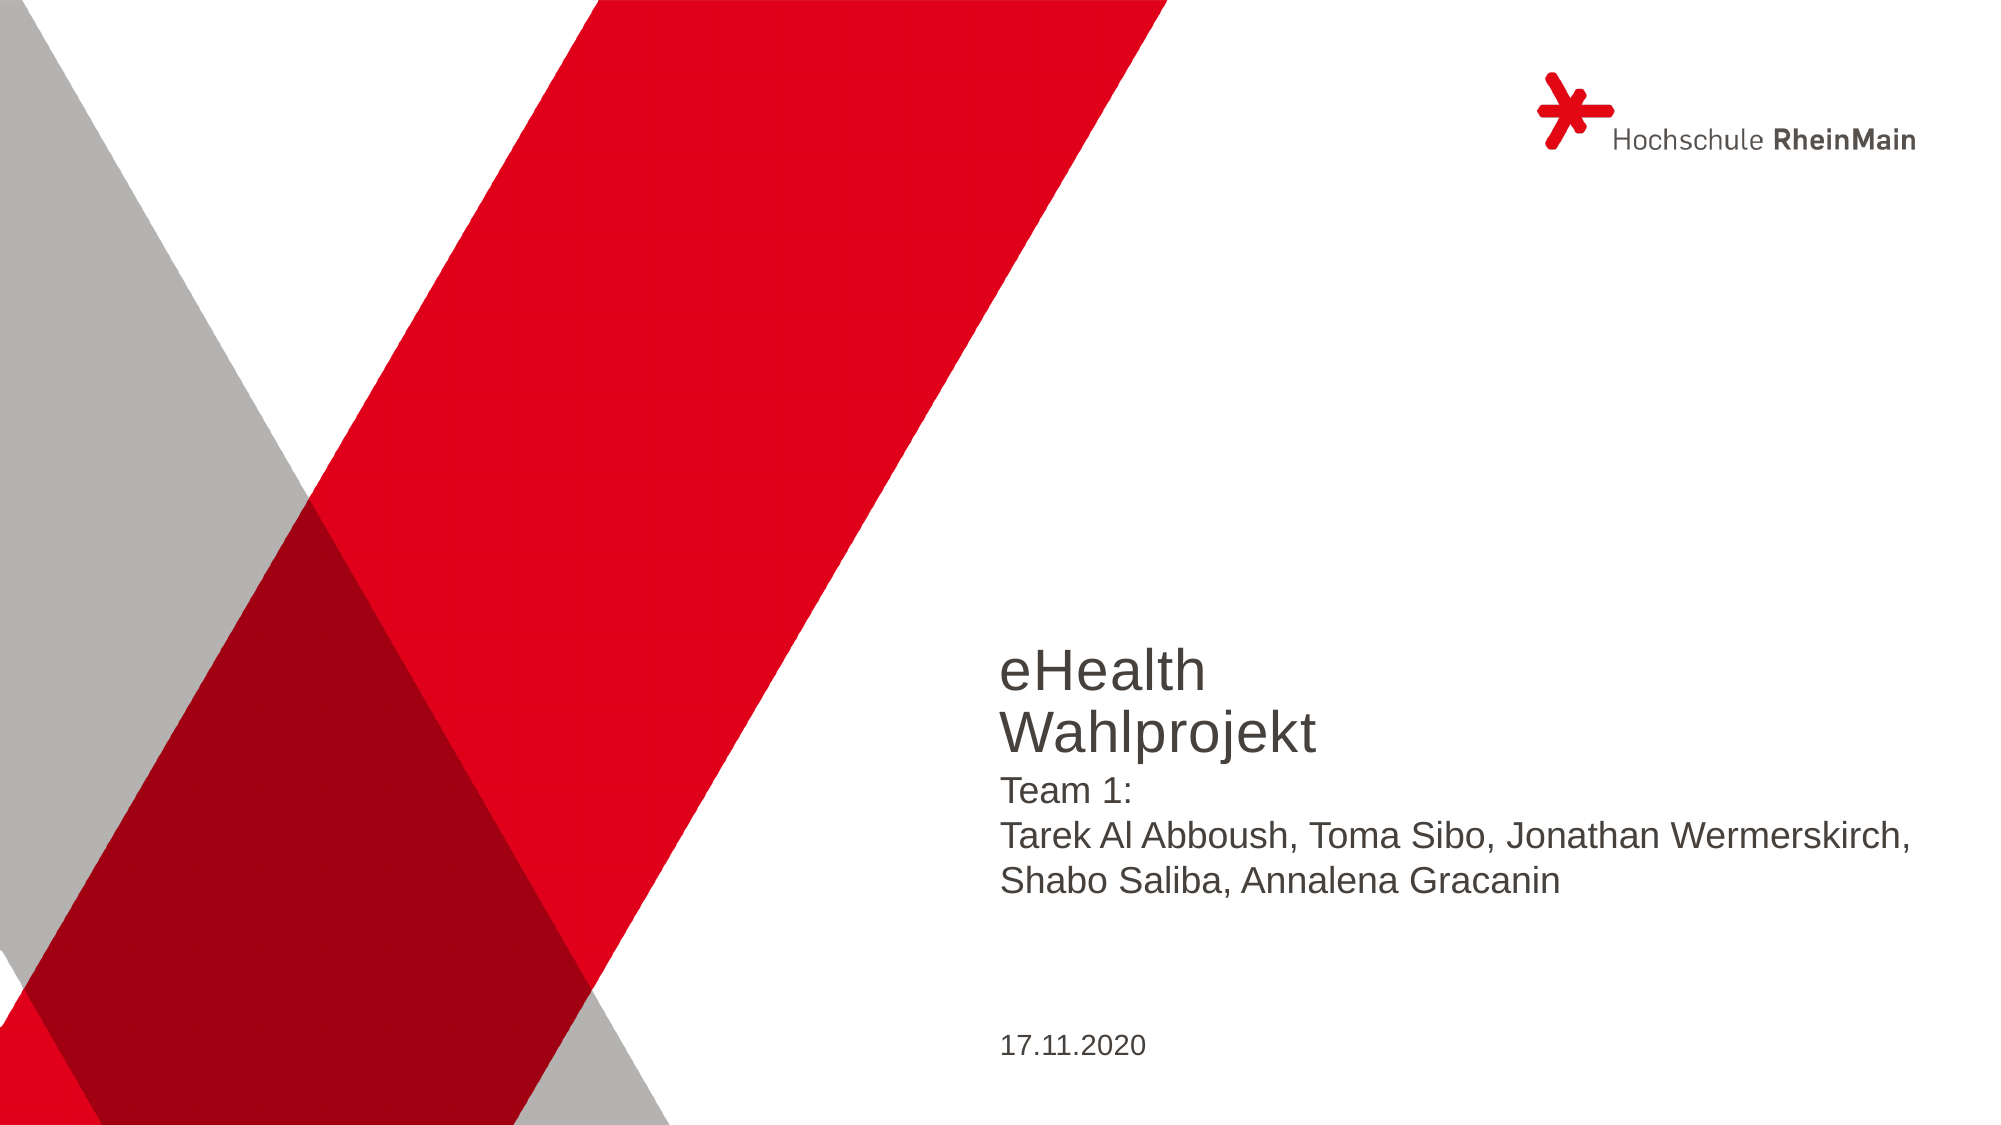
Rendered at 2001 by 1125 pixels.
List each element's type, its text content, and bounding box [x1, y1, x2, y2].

list 17.11.2020 [999, 1027, 1916, 1075]
list eHealth Wahlprojekt [999, 563, 1916, 765]
title Team 1: Tarek Al Abboush, Toma Sibo, Jonathan Wermerskirch, Shabo Saliba, Annalena Gracanin [999, 765, 1916, 967]
picture [1537, 72, 1915, 150]
picture [0, 0, 1168, 1125]
